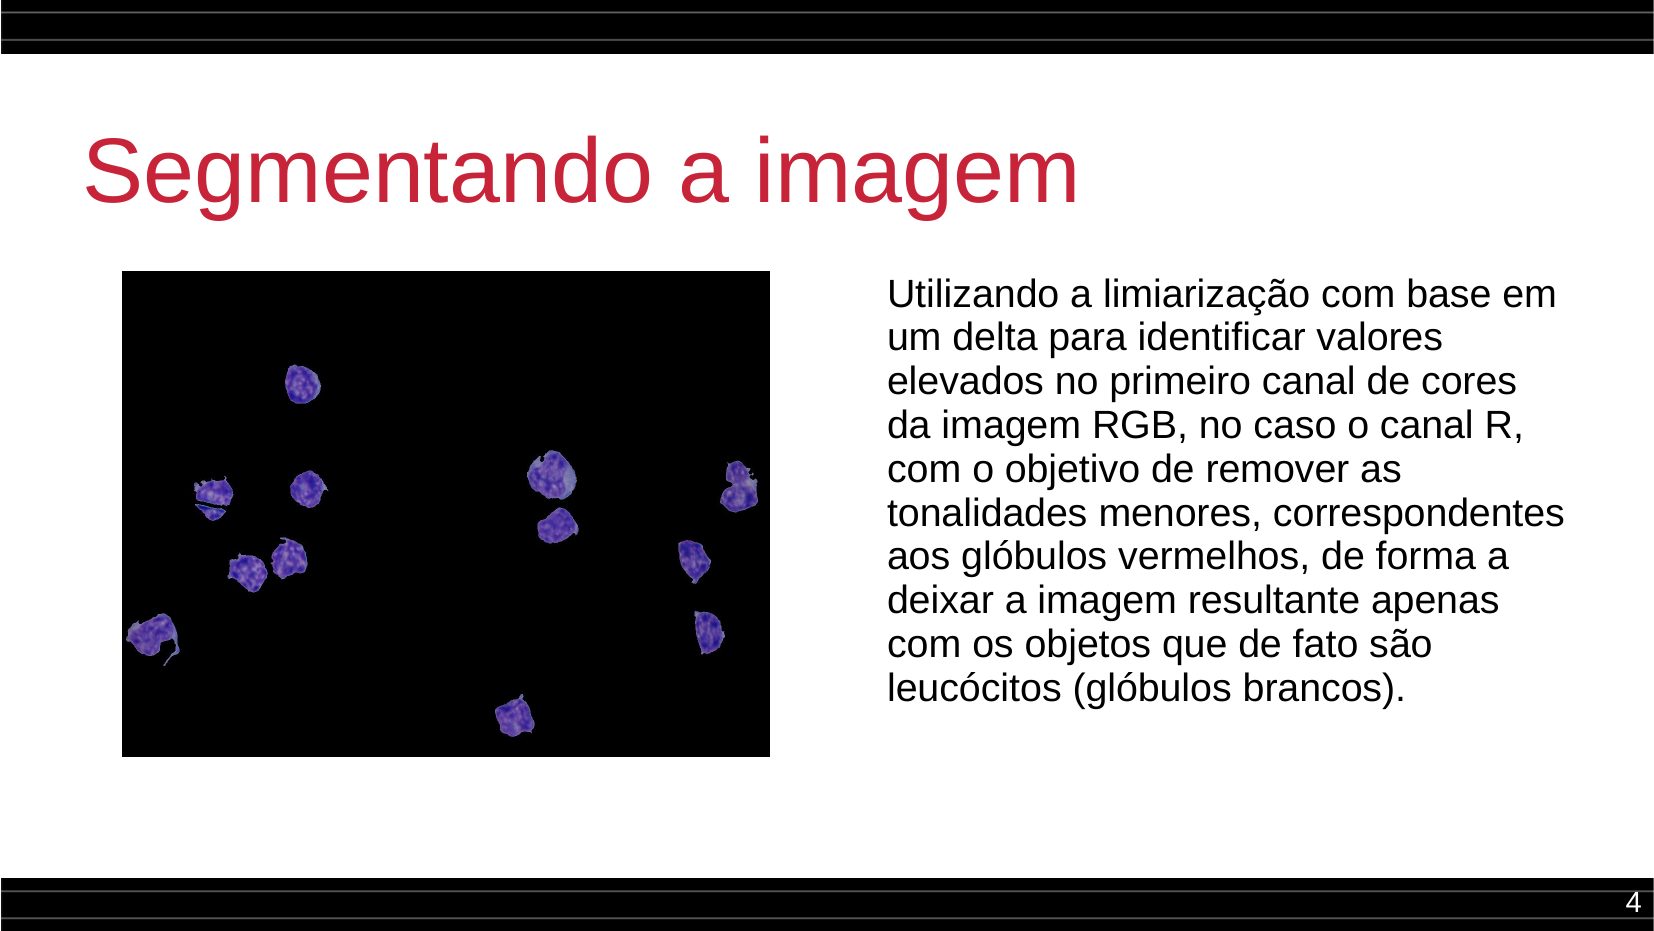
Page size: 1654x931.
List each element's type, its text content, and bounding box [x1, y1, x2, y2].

list Utilizando a limiarização com base em um delta para identificar valores elevados no primeiro canal de cores da imagem RGB, no caso o canal R, com o objetivo de remover as tonalidades menores, correspondentes aos glóbulos vermelhos, de forma a deixar a imagem resultante apenas com os objetos que de fato são leucócitos (glóbulos brancos). [845, 271, 1572, 758]
picture [1, 0, 1654, 54]
picture [1, 878, 1654, 931]
title Segmentando a imagem [82, 92, 1571, 249]
picture [122, 271, 770, 757]
